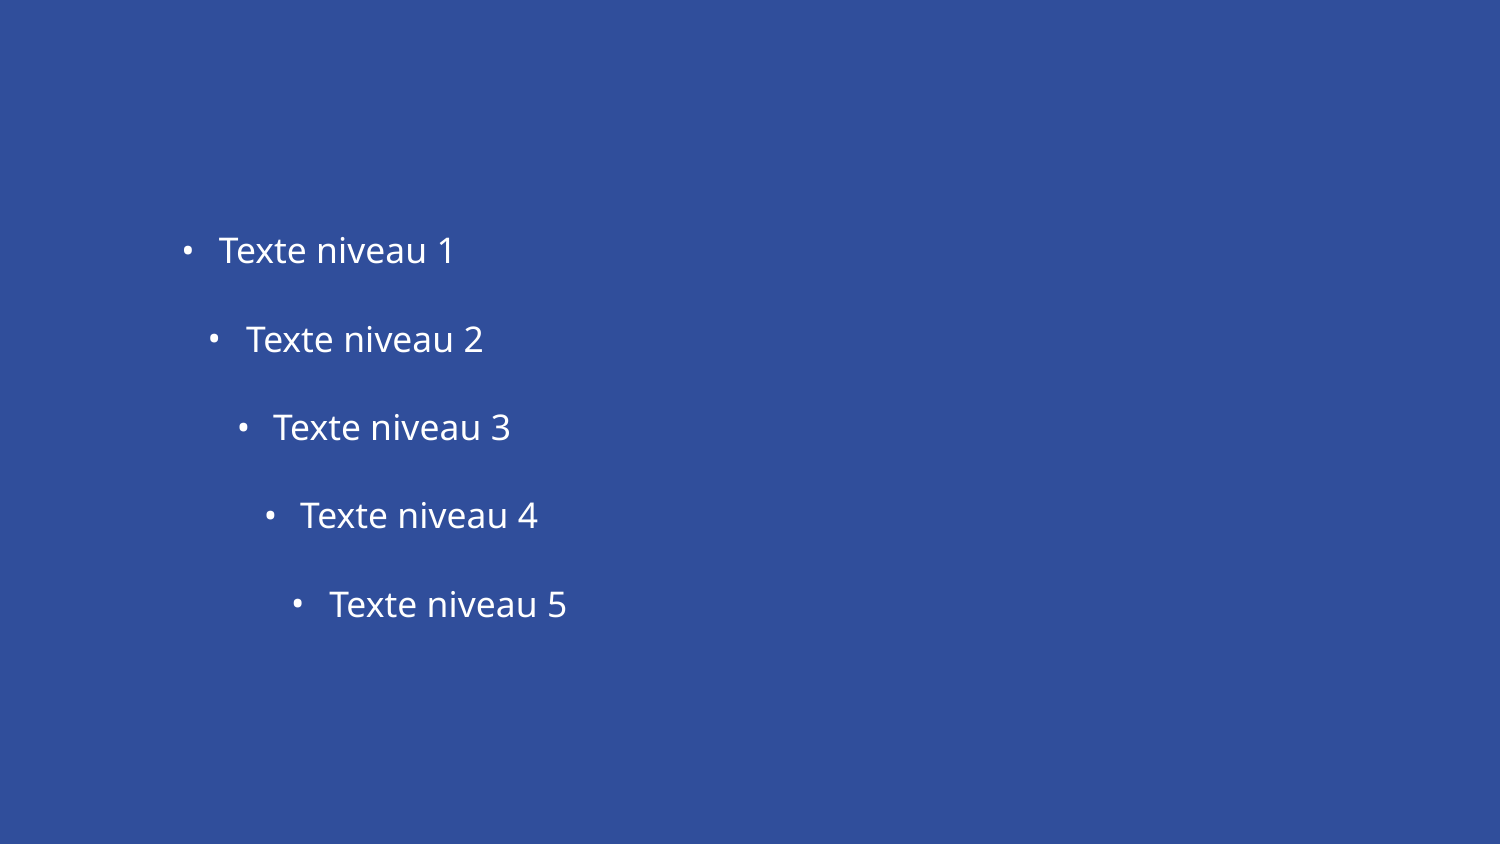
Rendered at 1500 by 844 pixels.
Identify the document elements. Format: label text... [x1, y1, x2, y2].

list Texte niveau 1 Texte niveau 2 Texte niveau 3 Texte niveau 4 Texte niveau 5 [177, 224, 1138, 768]
